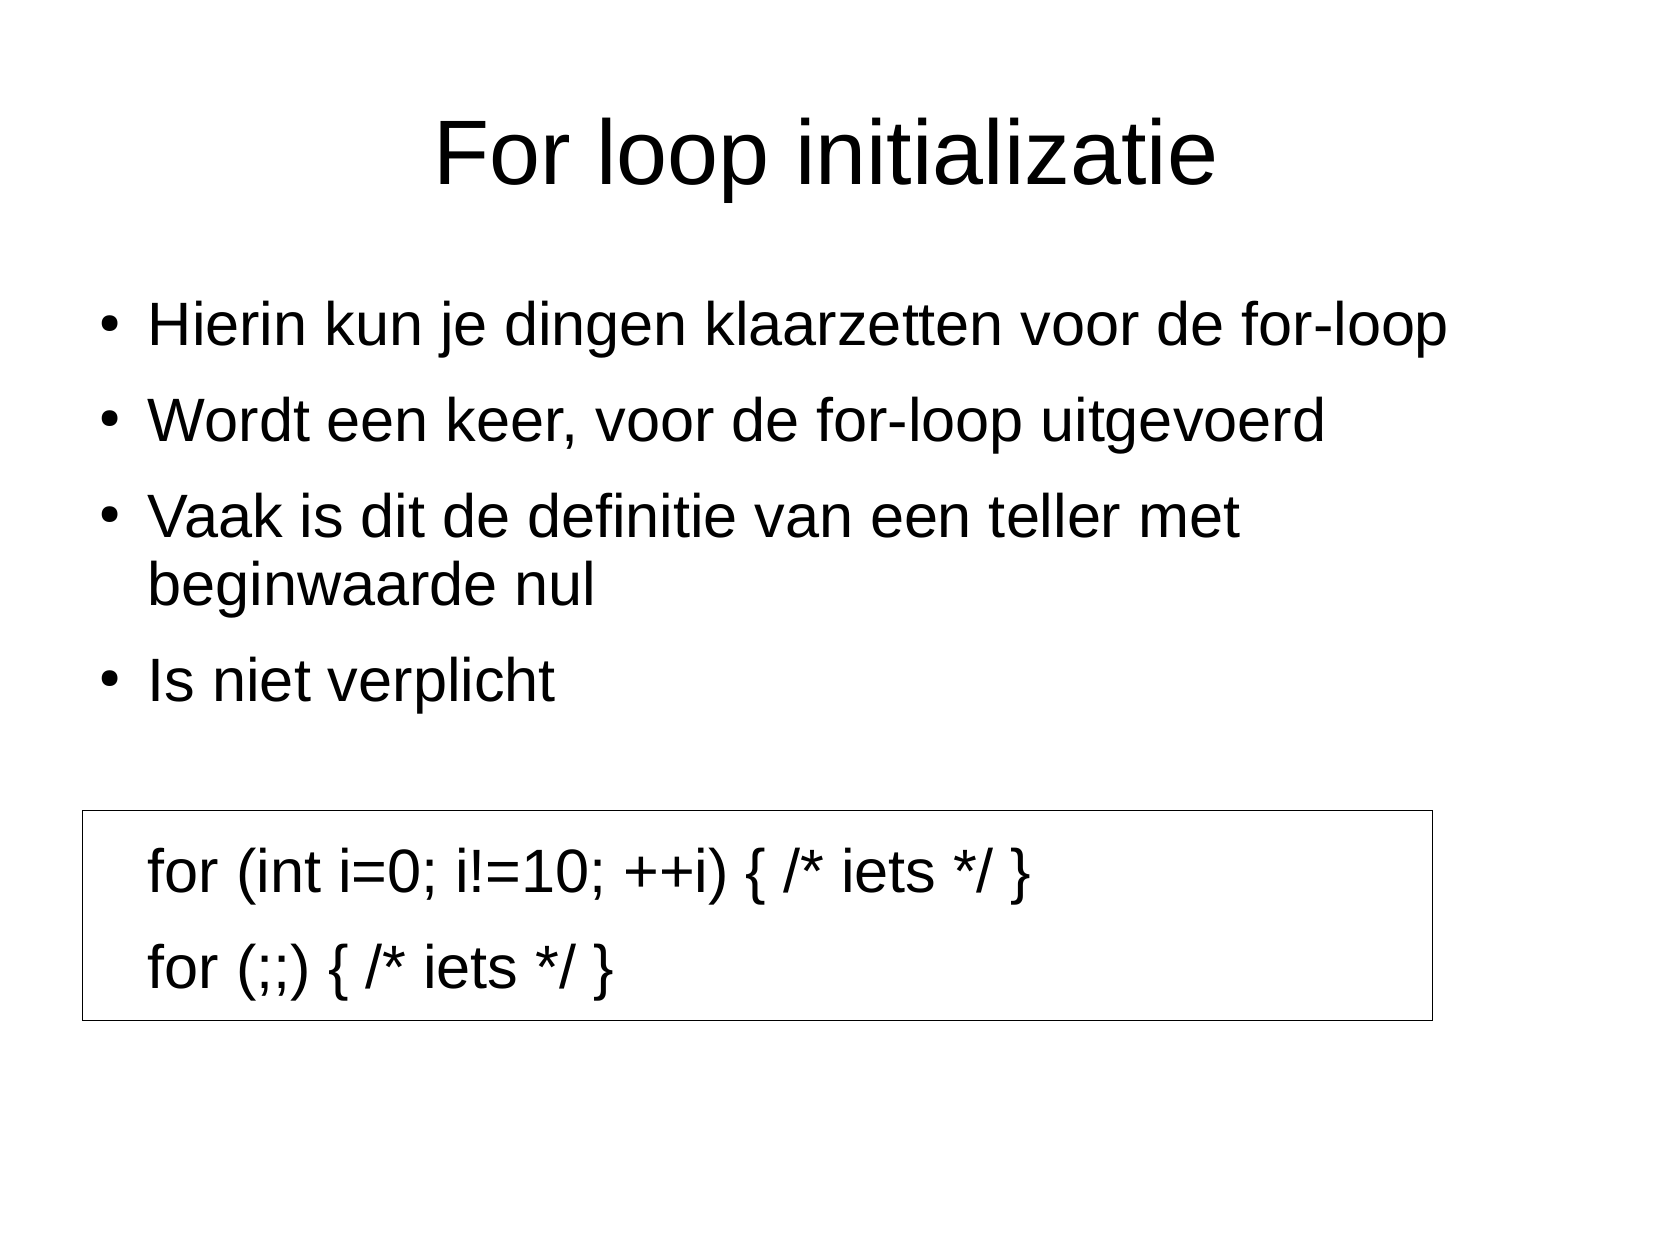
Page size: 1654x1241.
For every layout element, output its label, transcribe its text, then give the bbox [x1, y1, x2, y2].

list Hierin kun je dingen klaarzetten voor de for-loop Wordt een keer, voor de for-loop uitgevoerd Vaak is dit de definitie van een teller met beginwaarde nul Is niet verplicht for (int i=0; i!=10; ++i) { /* iets */ } for (;;) { /* iets */ } [82, 290, 1571, 1010]
list Hierin kun je dingen klaarzetten voor de for-loop Wordt een keer, voor de for-loop uitgevoerd Vaak is dit de definitie van een teller met beginwaarde nul Is niet verplicht for (int i=0; i!=10; ++i) { /* iets */ } for (;;) { /* iets */ } [83, 811, 1432, 1010]
title For loop initializatie [82, 49, 1571, 257]
